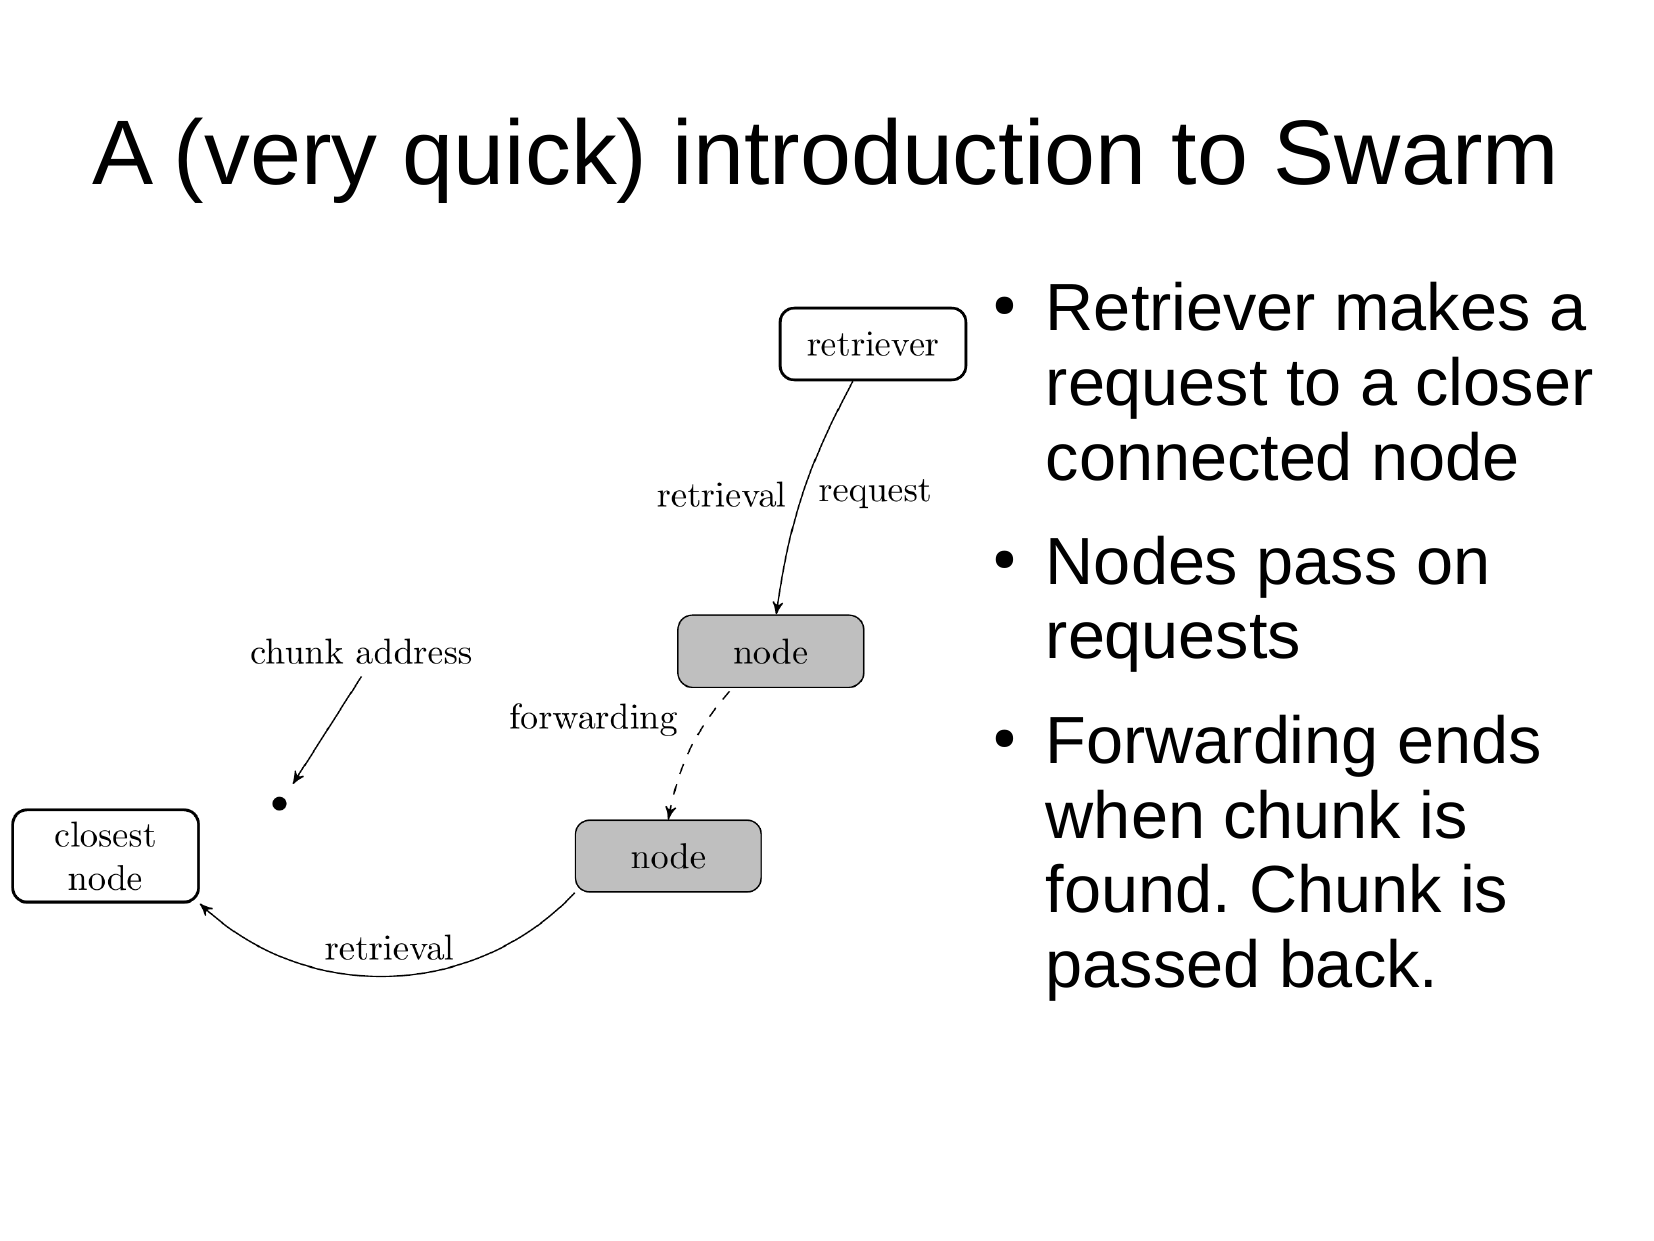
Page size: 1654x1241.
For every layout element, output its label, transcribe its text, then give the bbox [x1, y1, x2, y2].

title A (very quick) introduction to Swarm [82, 49, 1571, 257]
list Retriever makes a request to a closer connected node Nodes pass on requests Forwarding ends when chunk is found. Chunk is passed back. [975, 270, 1606, 1080]
picture [3, 299, 975, 1010]
